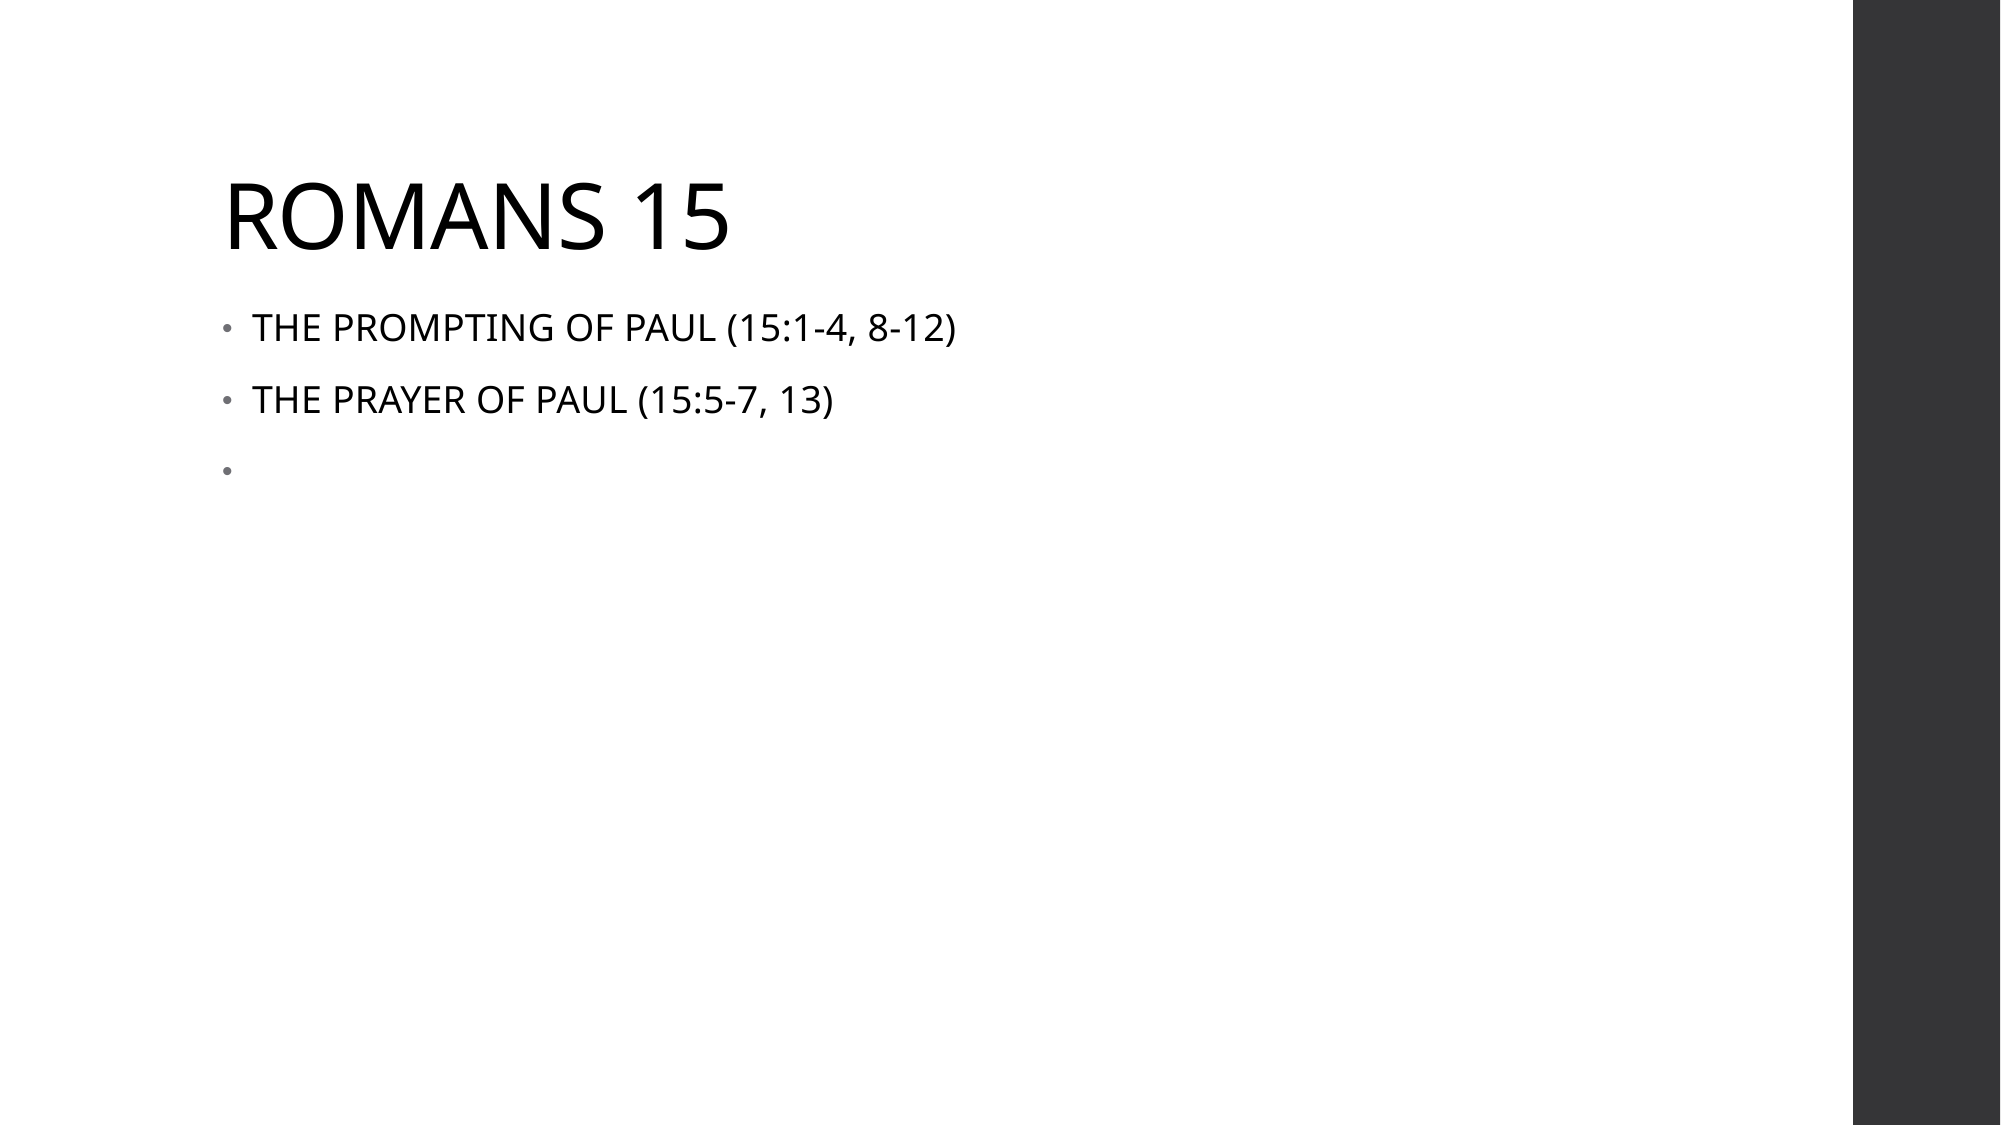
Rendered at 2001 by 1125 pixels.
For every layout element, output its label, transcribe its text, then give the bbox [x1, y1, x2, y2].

title ROMANS 15 [206, 60, 1797, 278]
list THE PROMPTING OF PAUL (15:1-4, 8-12) THE PRAYER OF PAUL (15:5-7, 13) [206, 299, 1617, 1014]
